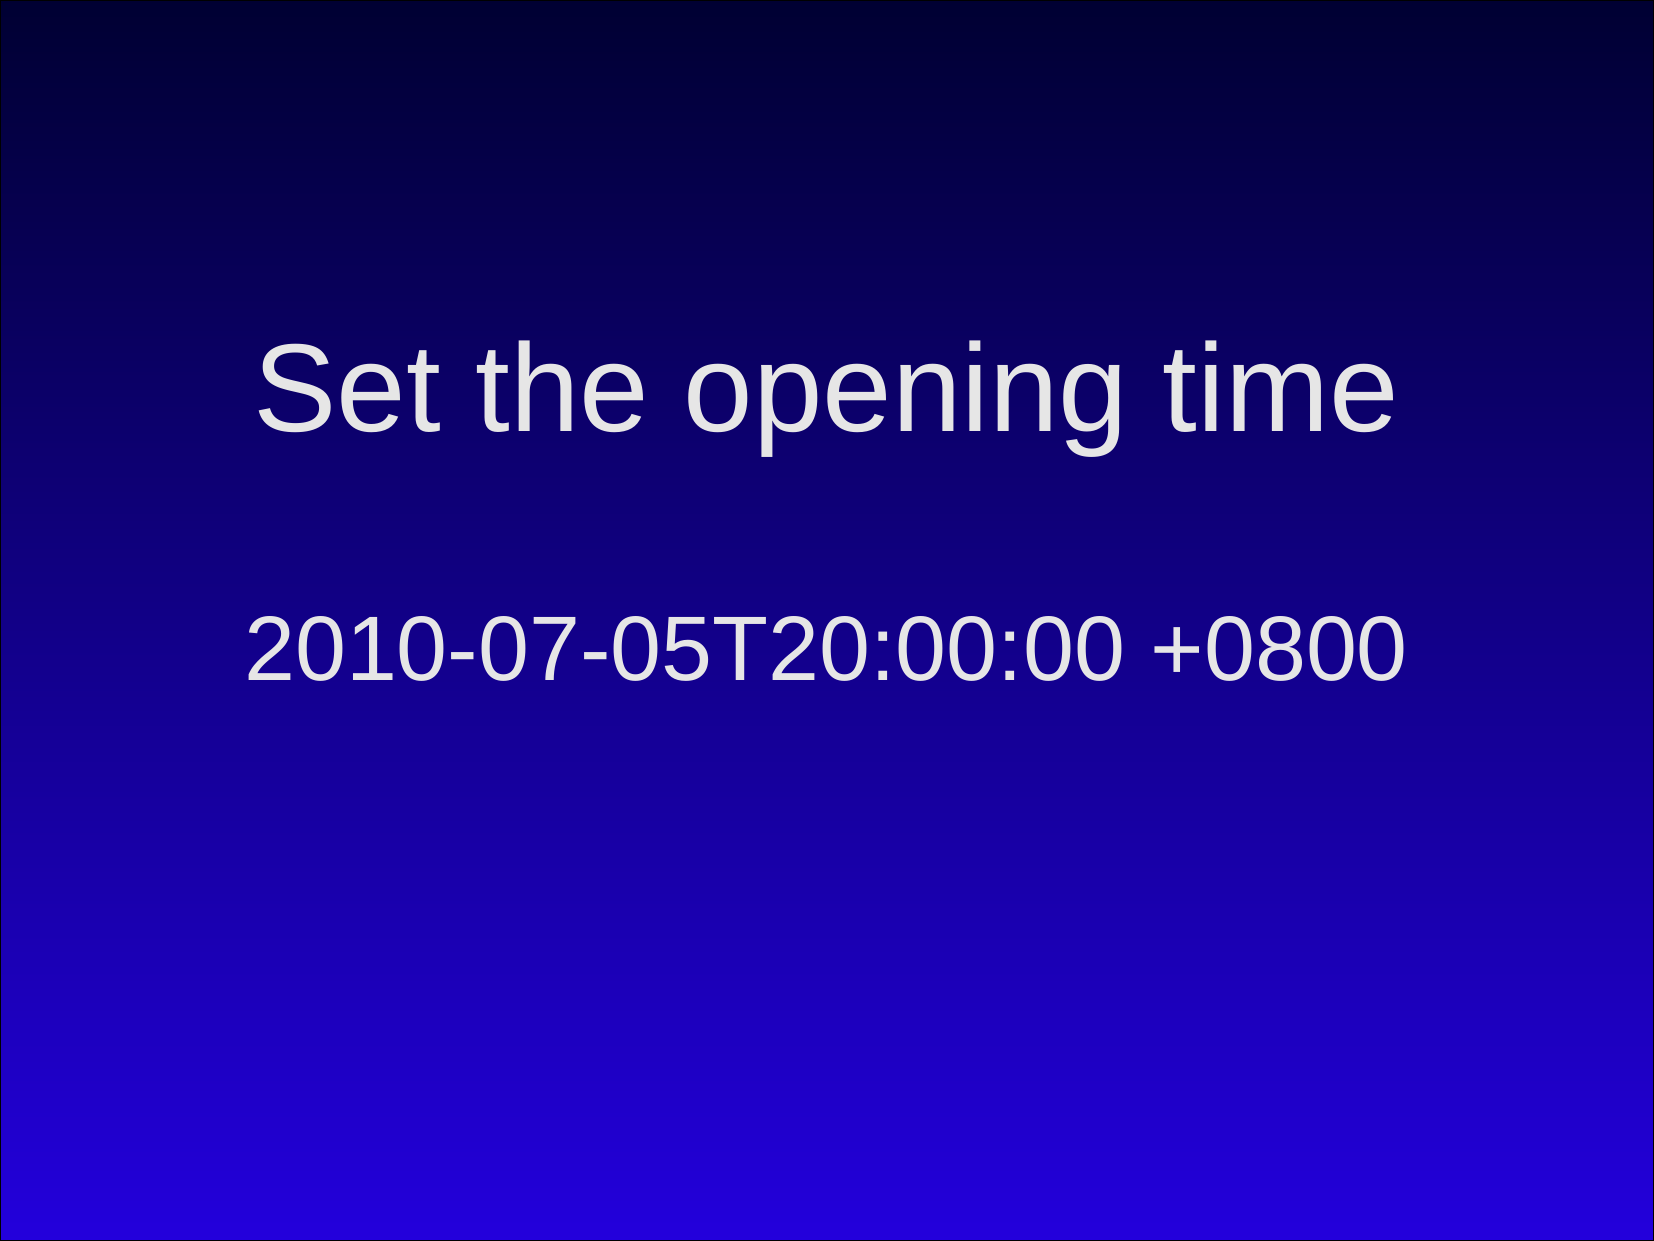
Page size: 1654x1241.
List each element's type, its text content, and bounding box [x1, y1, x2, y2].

subtitle Set the opening time 2010-07-05T20:00:00 +0800 [82, 56, 1571, 1102]
